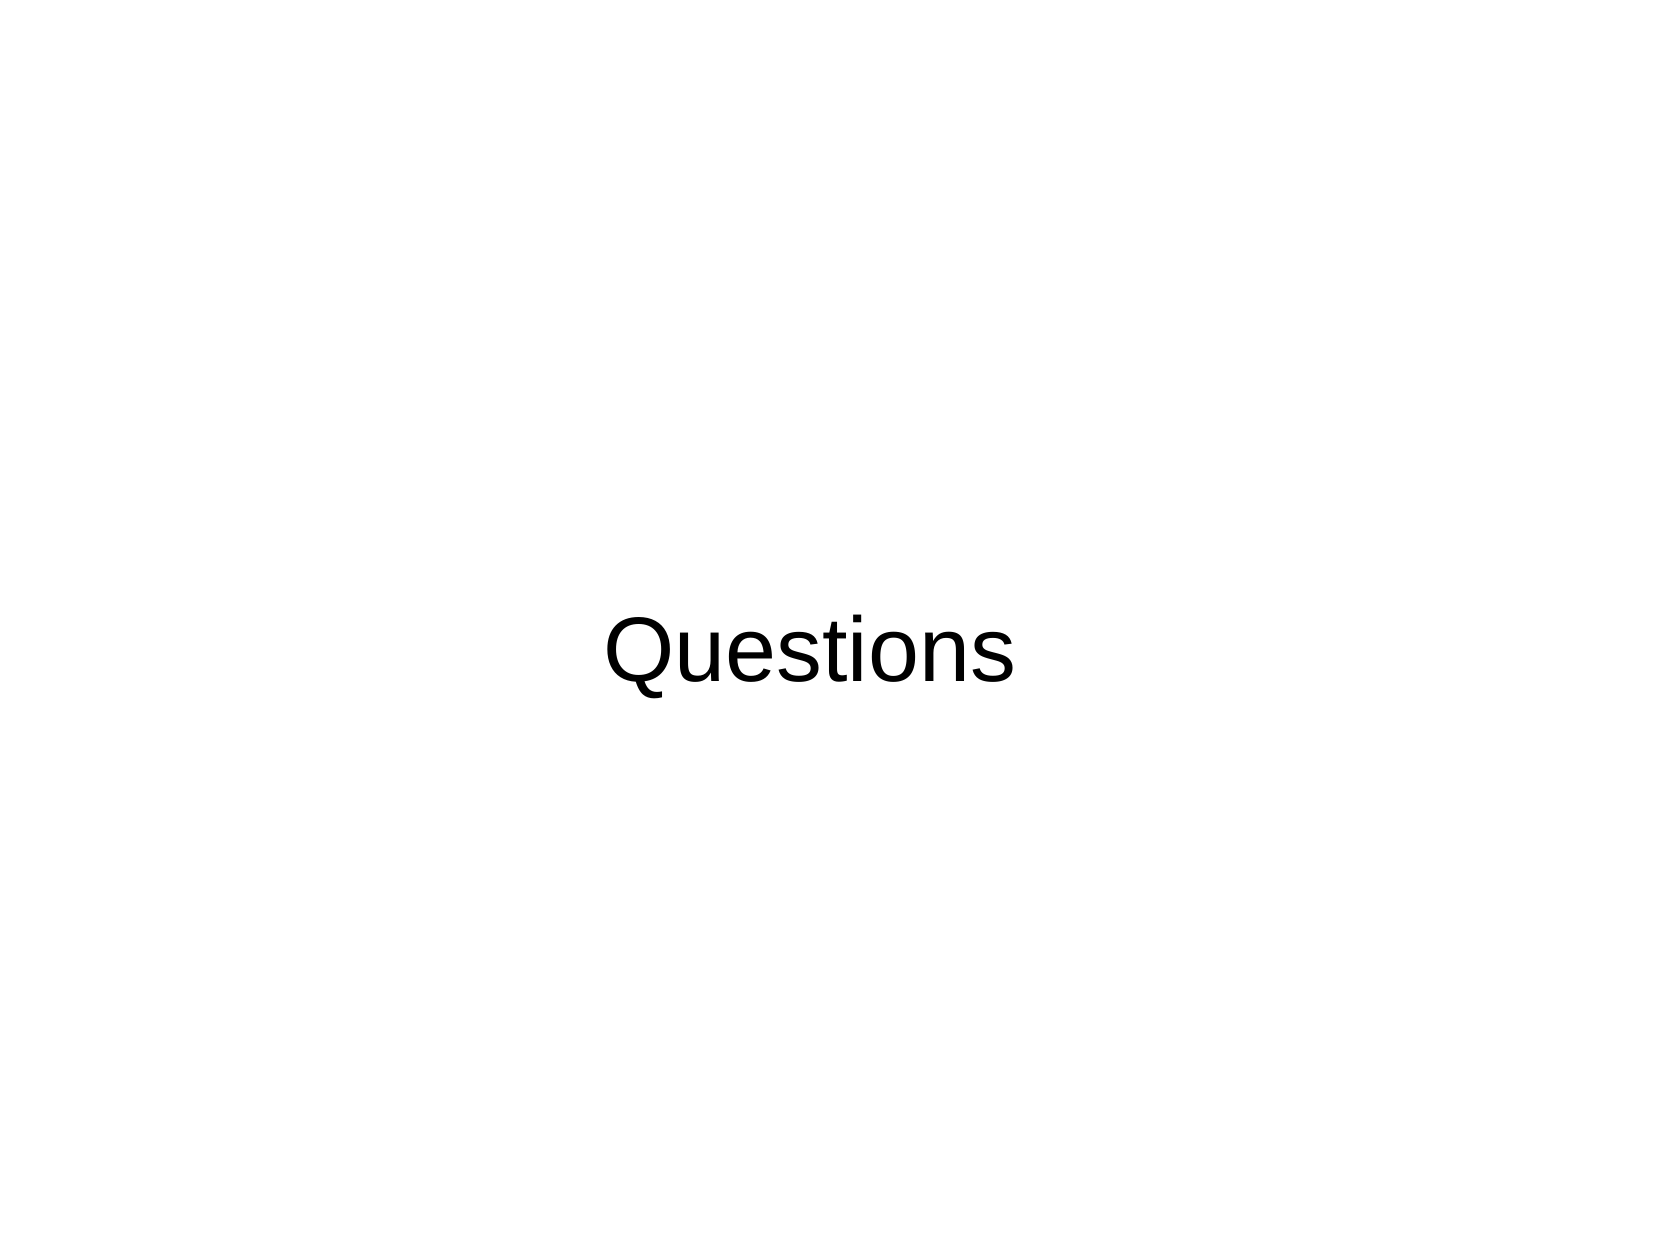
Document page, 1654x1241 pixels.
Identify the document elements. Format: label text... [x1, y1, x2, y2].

subtitle Questions [82, 290, 1538, 1010]
